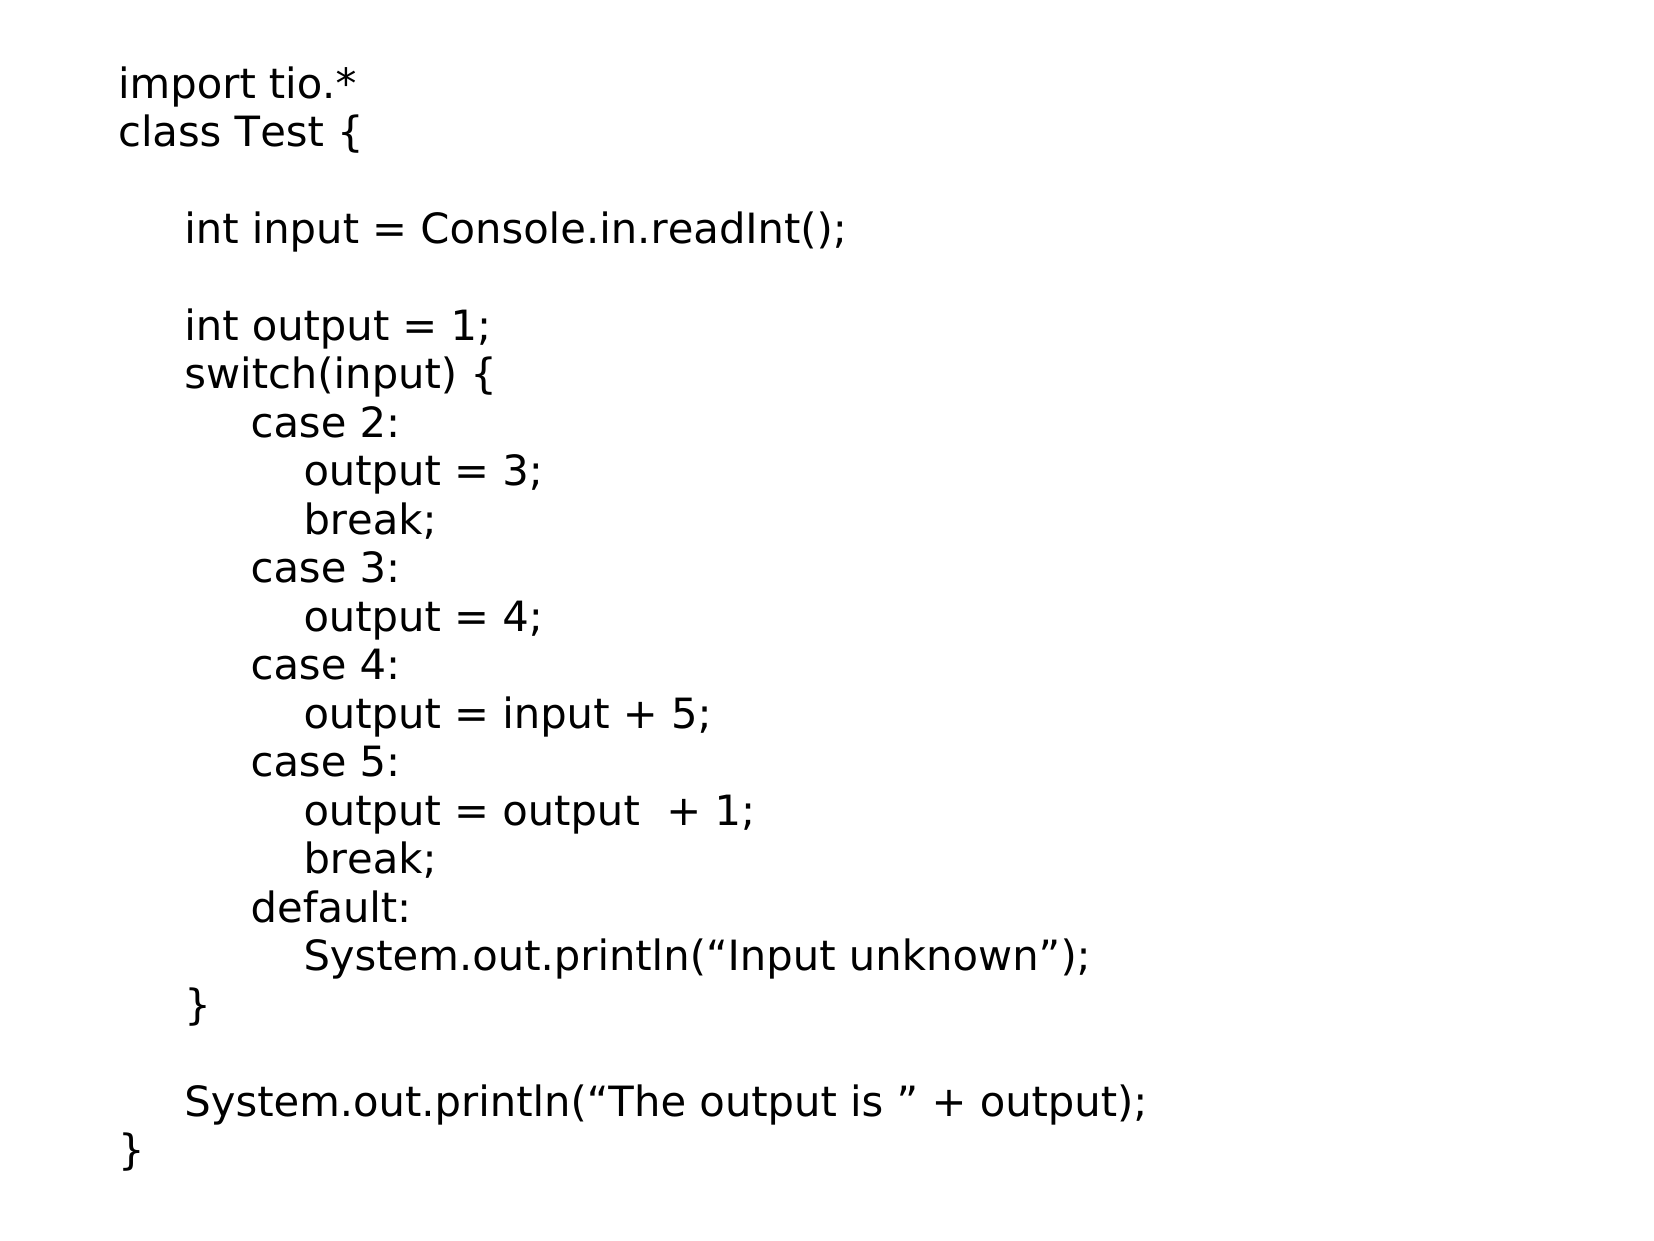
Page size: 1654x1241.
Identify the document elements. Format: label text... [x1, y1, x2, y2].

subtitle import tio.* class Test { int input = Console.in.readInt(); int output = 1; switch(input) { case 2: output = 3; break; case 3: output = 4; case 4: output = input + 5; case 5: output = output + 1; break; default: System.out.println(“Input unknown”); } System.out.println(“The output is ” + output); } [82, 37, 1571, 1197]
